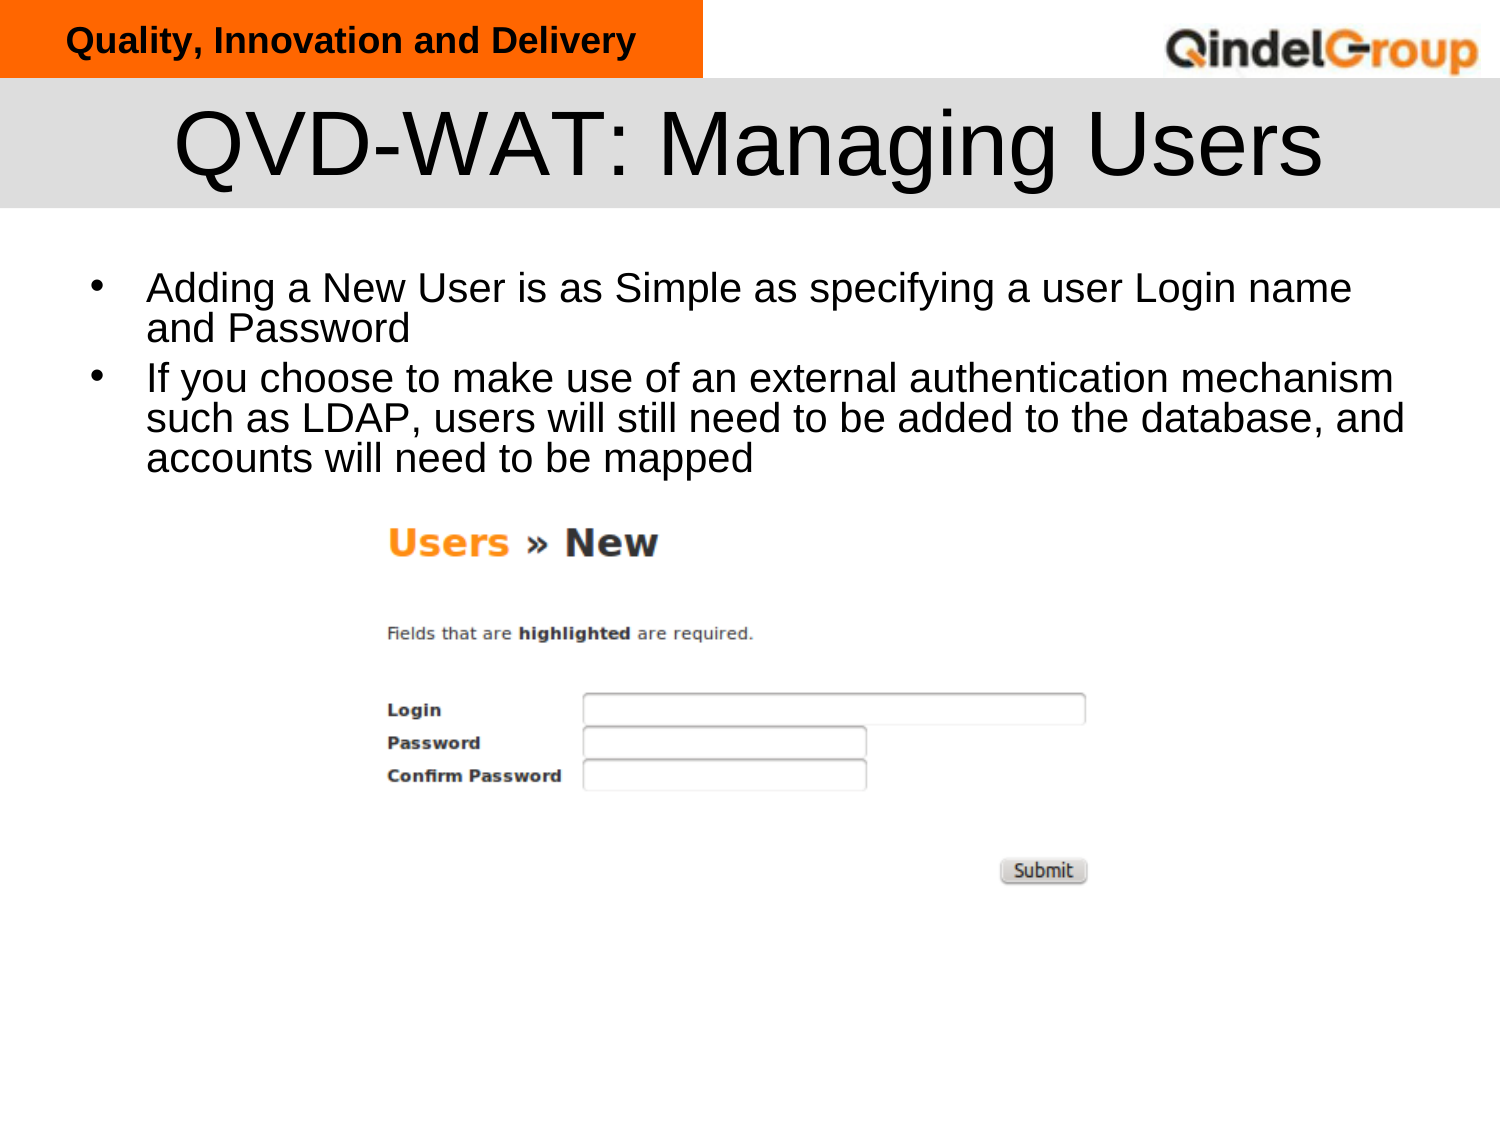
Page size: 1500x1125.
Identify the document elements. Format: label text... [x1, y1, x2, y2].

list Adding a New User is as Simple as specifying a user Login name and Password If you choose to make use of an external authentication mechanism such as LDAP, users will still need to be added to the database, and accounts will need to be mapped [75, 262, 1426, 1006]
picture [1163, 23, 1481, 78]
picture [378, 516, 1138, 909]
title QVD-WAT: Managing Users [75, 45, 1426, 233]
